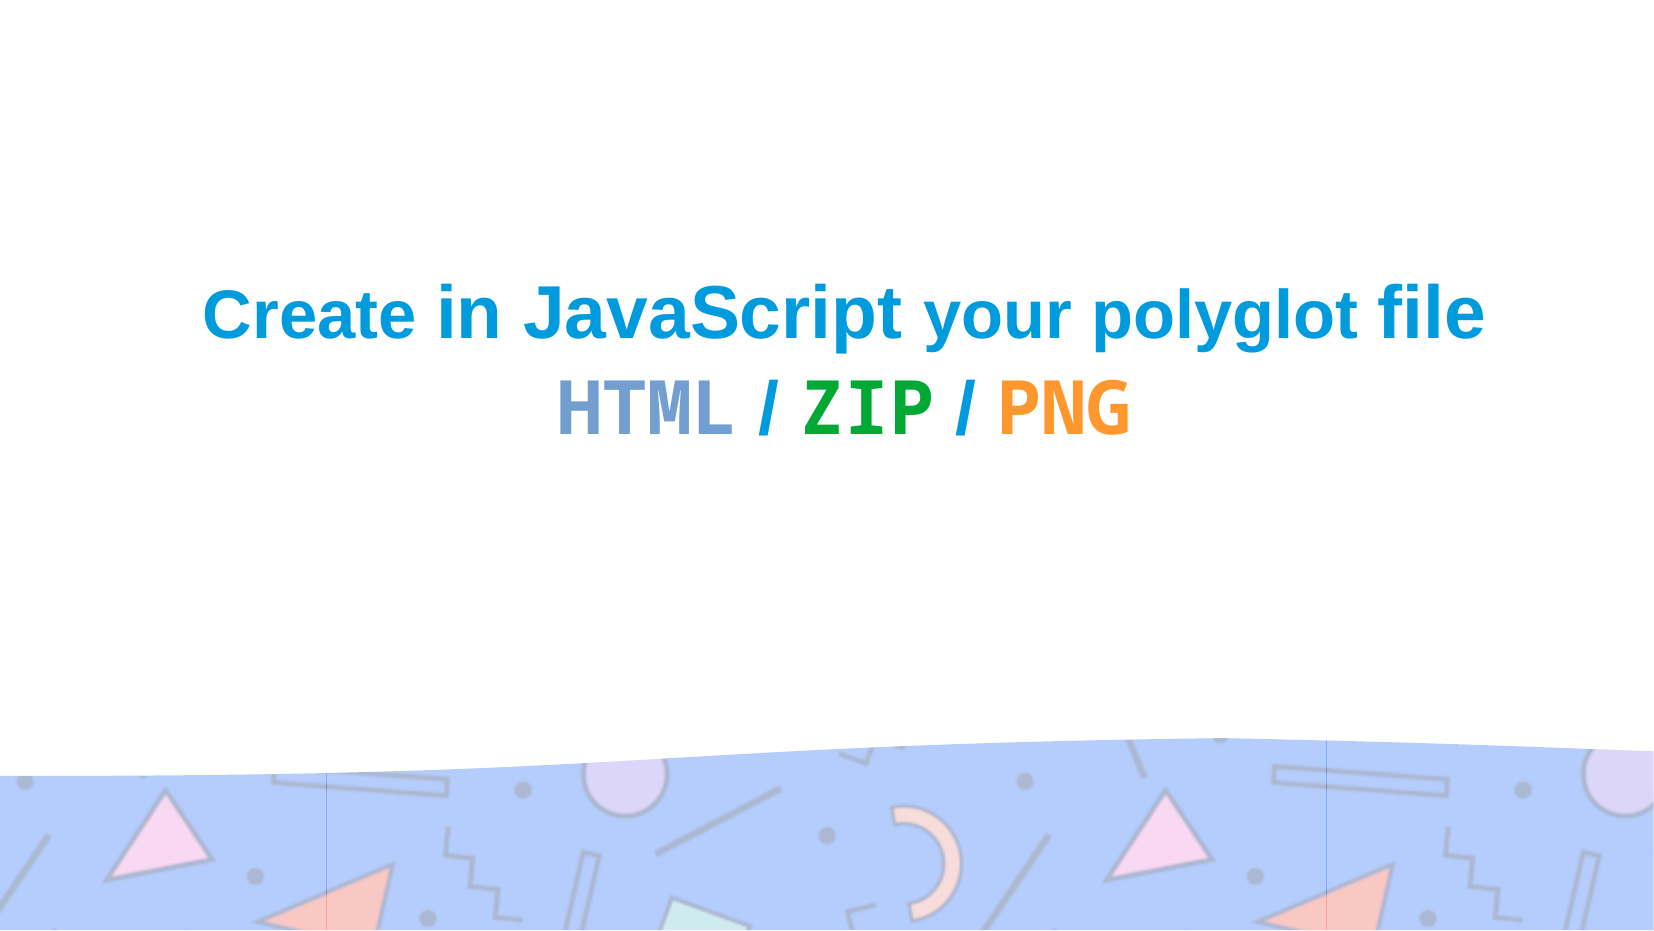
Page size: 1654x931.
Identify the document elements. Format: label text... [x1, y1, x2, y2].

picture [0, 738, 1654, 931]
title Create in JavaScript your polyglot file HTML / ZIP / PNG [106, 252, 1583, 457]
